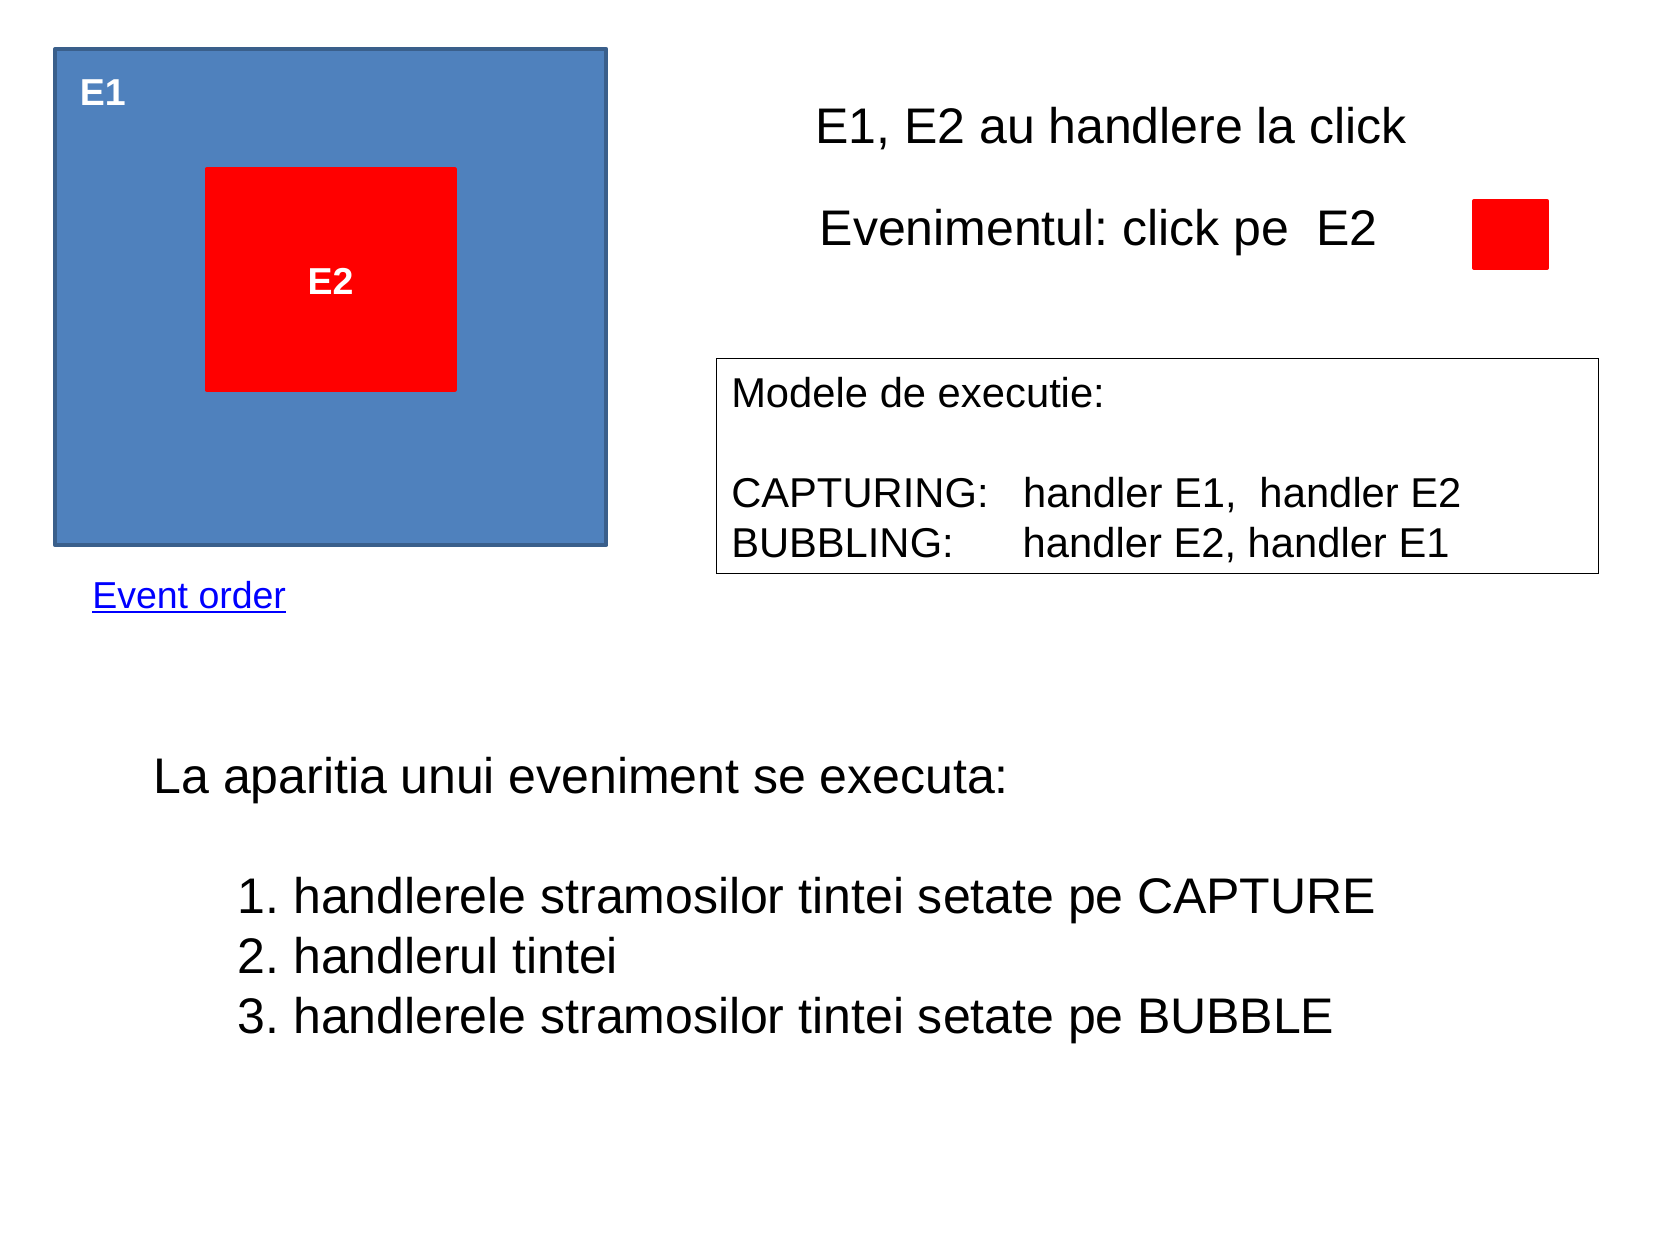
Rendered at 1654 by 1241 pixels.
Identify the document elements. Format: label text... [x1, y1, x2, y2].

text_box [1474, 201, 1548, 268]
text_box Evenimentul: click pe E2 [805, 161, 1394, 263]
text_box Event order [77, 564, 302, 624]
text_box E [55, 49, 607, 546]
text_box La aparitia unui eveniment se executa: 1. handlerele stramosilor tintei setate pe CAPTURE 2. handlerul tintei 3. handlerele stramosilor tintei setate pe BUBBLE [138, 675, 1392, 1096]
text_box E2 [206, 169, 455, 390]
text_box E1 [65, 60, 141, 121]
text_box E1, E2 au handlere la click [800, 85, 1423, 161]
text_box Modele de executie: CAPTURING: handler E1, handler E2 BUBBLING: handler E2, handler E1 [716, 358, 1599, 574]
